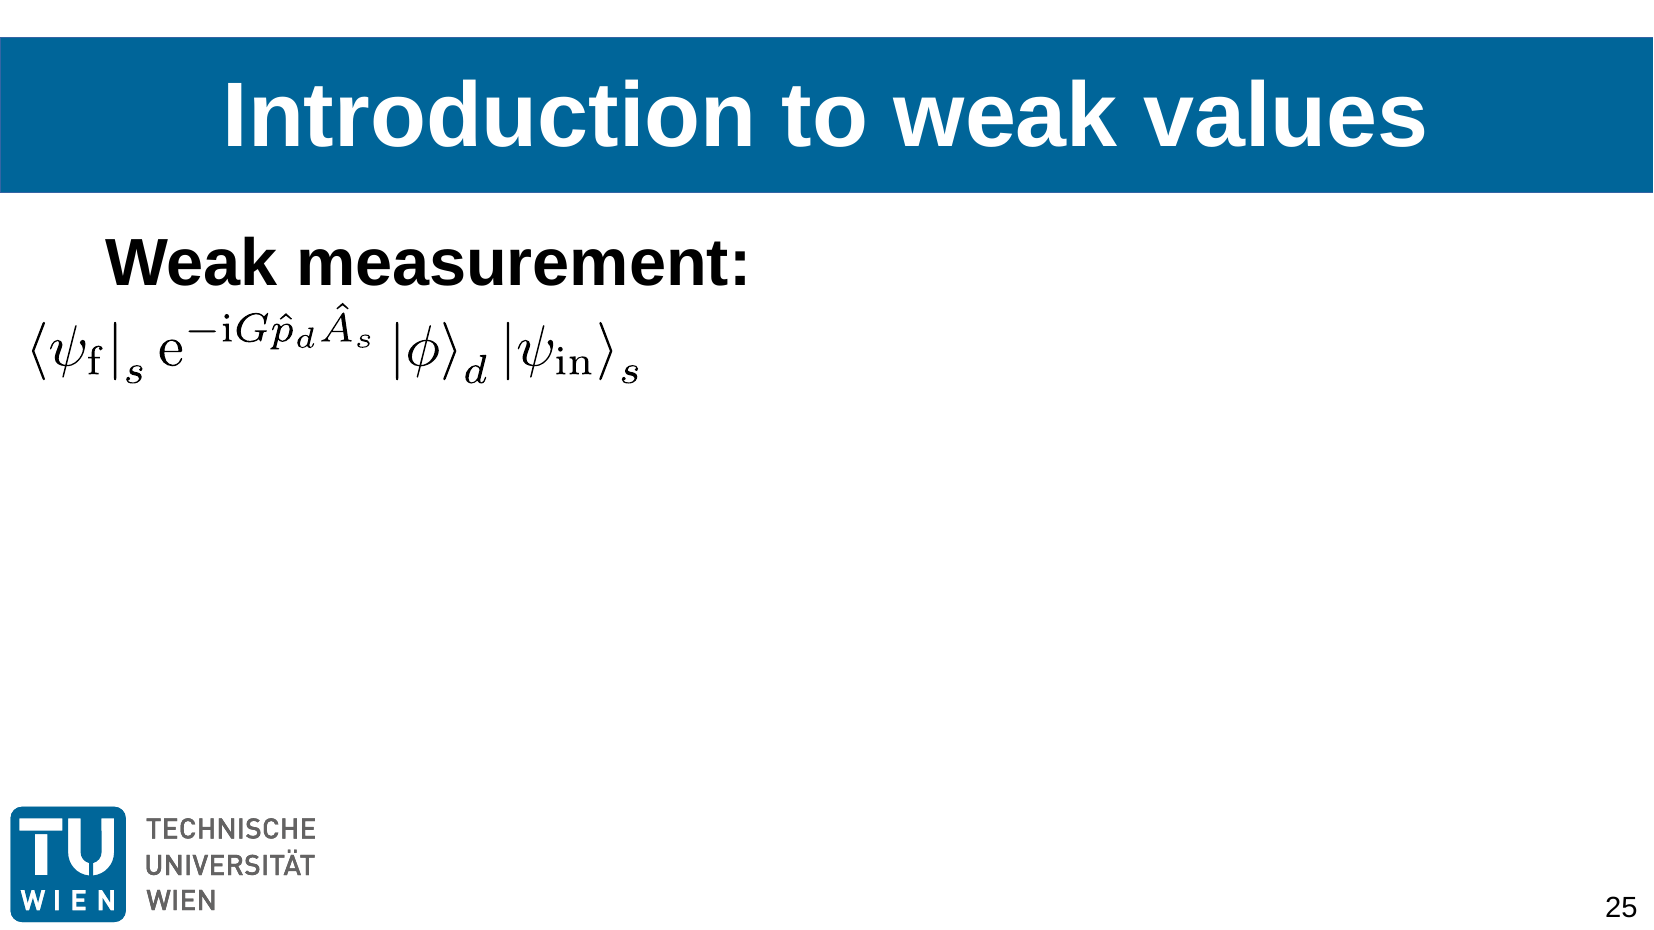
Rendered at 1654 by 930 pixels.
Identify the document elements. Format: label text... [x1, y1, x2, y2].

title Introduction to weak values [0, 37, 1653, 193]
picture [15, 284, 645, 405]
list Weak measurement: [105, 225, 1593, 765]
